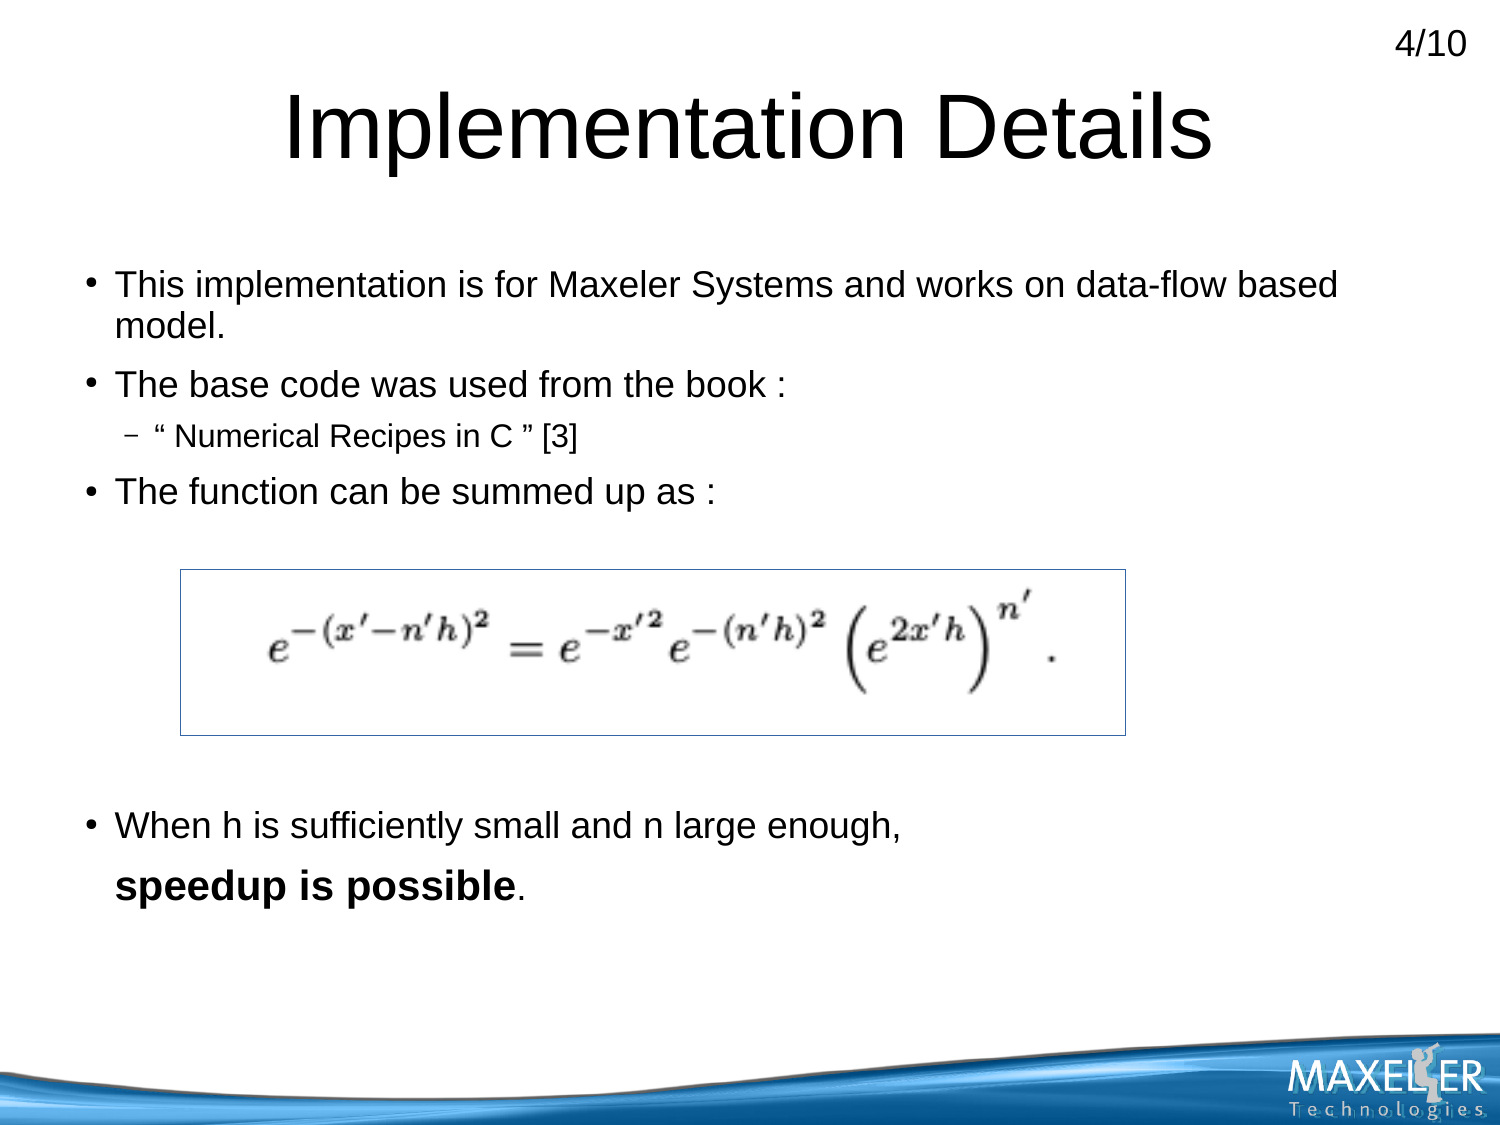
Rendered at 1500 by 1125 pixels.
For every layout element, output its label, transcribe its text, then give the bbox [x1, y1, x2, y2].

list This implementation is for Maxeler Systems and works on data-flow based model. The base code was used from the book : “ Numerical Recipes in C ” [3] The function can be summed up as : (eq.1) When h is sufficiently small and n large enough, speedup is possible. [75, 263, 1425, 916]
picture [0, 1023, 1500, 1125]
title Implementation Details [75, 45, 1424, 208]
text_box 4/10 [1380, 15, 1486, 72]
picture [180, 569, 1126, 736]
